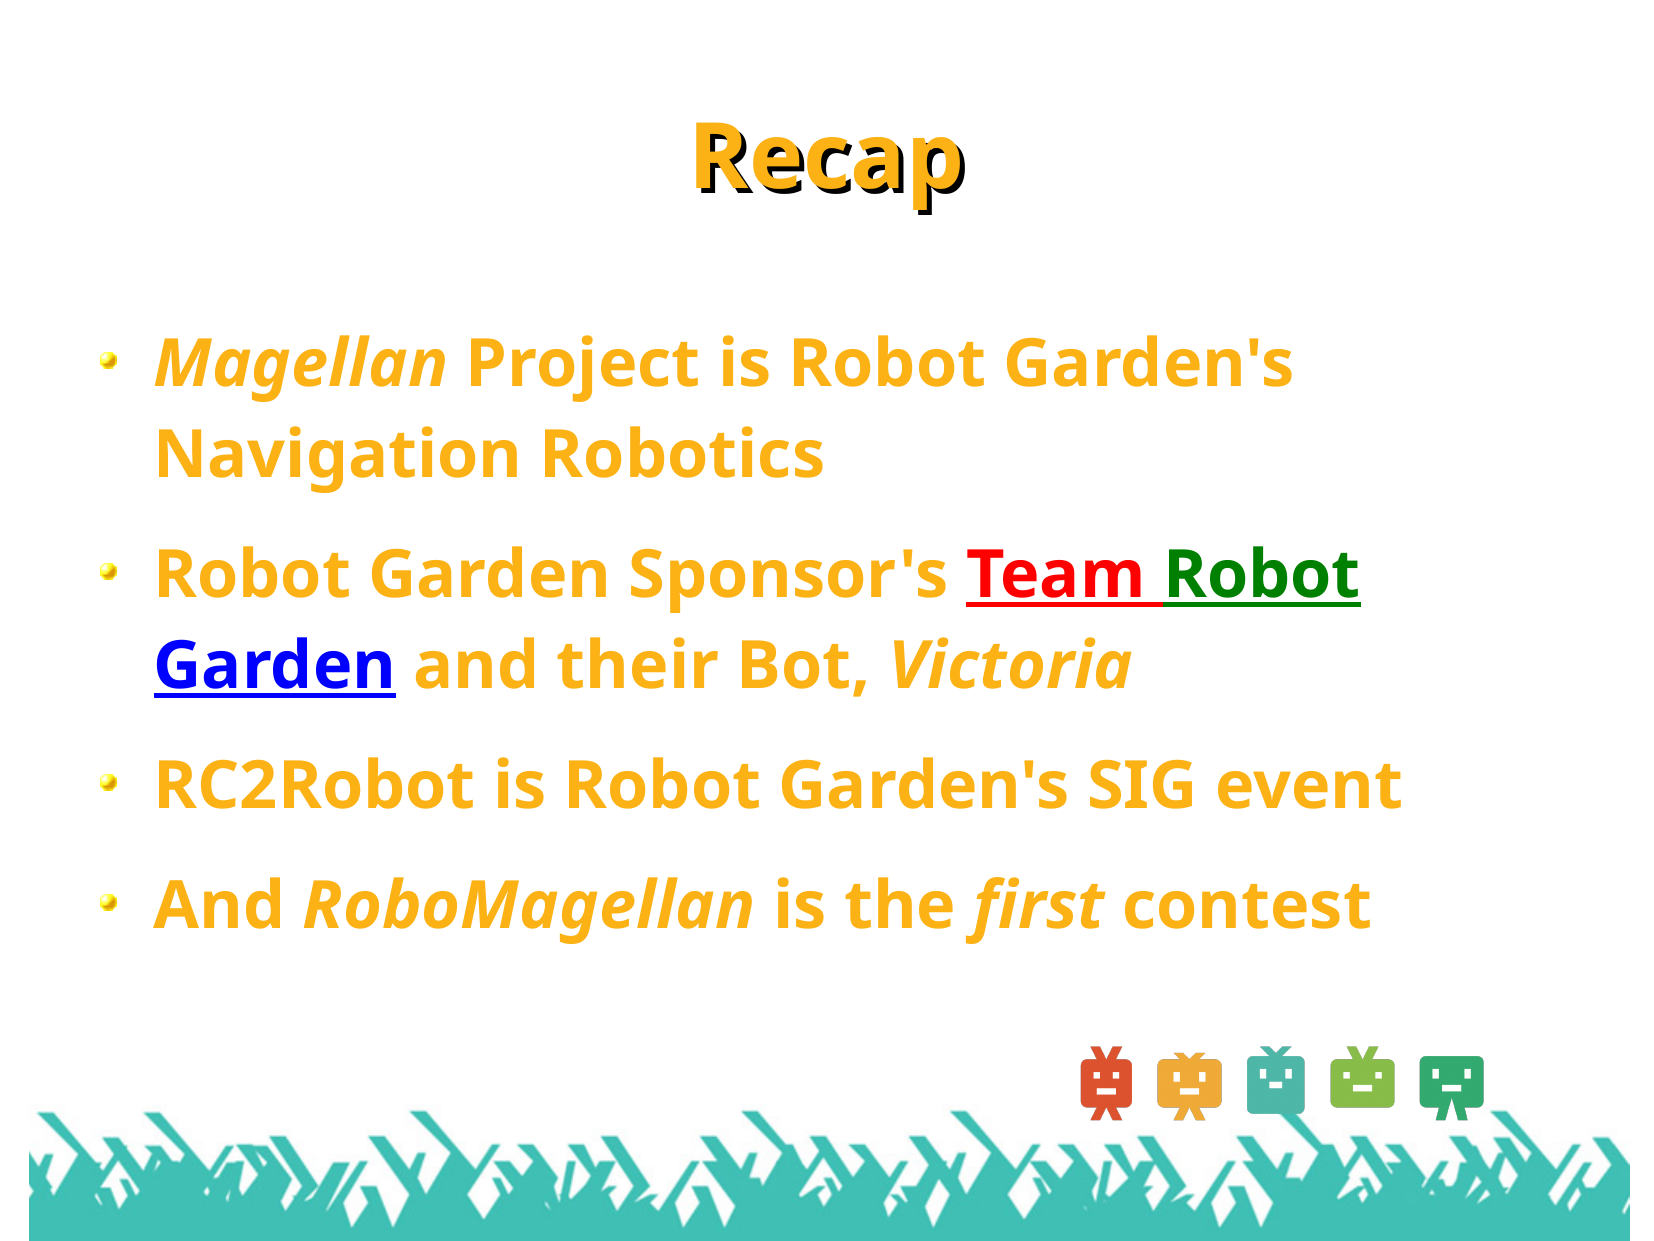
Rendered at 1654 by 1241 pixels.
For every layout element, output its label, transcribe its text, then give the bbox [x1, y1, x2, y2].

title Recap [82, 49, 1571, 257]
picture [29, 1045, 1630, 1241]
list Magellan Project is Robot Garden's Navigation Robotics Robot Garden Sponsor's Team Robot Garden and their Bot, Victoria RC2Robot is Robot Garden's SIG event And RoboMagellan is the first contest [82, 315, 1571, 1081]
